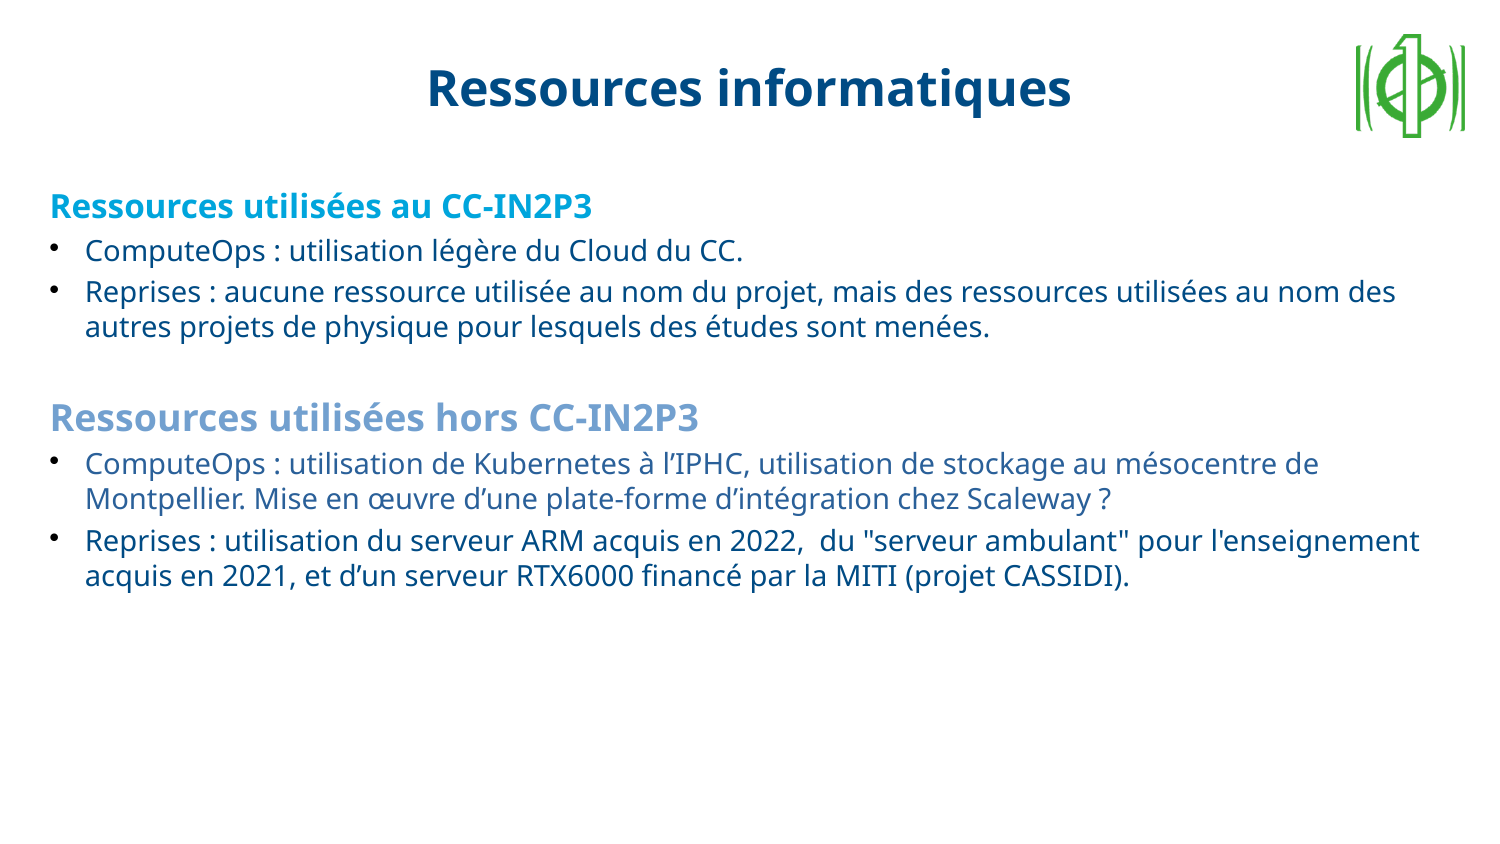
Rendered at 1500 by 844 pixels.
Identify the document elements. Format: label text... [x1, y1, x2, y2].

text_box Ressources informatiques [34, 35, 1356, 138]
text_box Ressources utilisées au CC-IN2P3 ComputeOps : utilisation légère du Cloud du CC. Reprises : aucune ressource utilisée au nom du projet, mais des ressources utilisées au nom des autres projets de physique pour lesquels des études sont menées. Ressources utilisées hors CC-IN2P3 ComputeOps : utilisation de Kubernetes à l’IPHC, utilisation de stockage au mésocentre de Montpellier. Mise en œuvre d’une plate-forme d’intégration chez Scaleway ? Reprises : utilisation du serveur ARM acquis en 2022, du "serveur ambulant" pour l'enseignement acquis en 2021, et d’un serveur RTX6000 financé par la MITI (projet CASSIDI). [34, 178, 1465, 740]
picture [1356, 34, 1465, 138]
